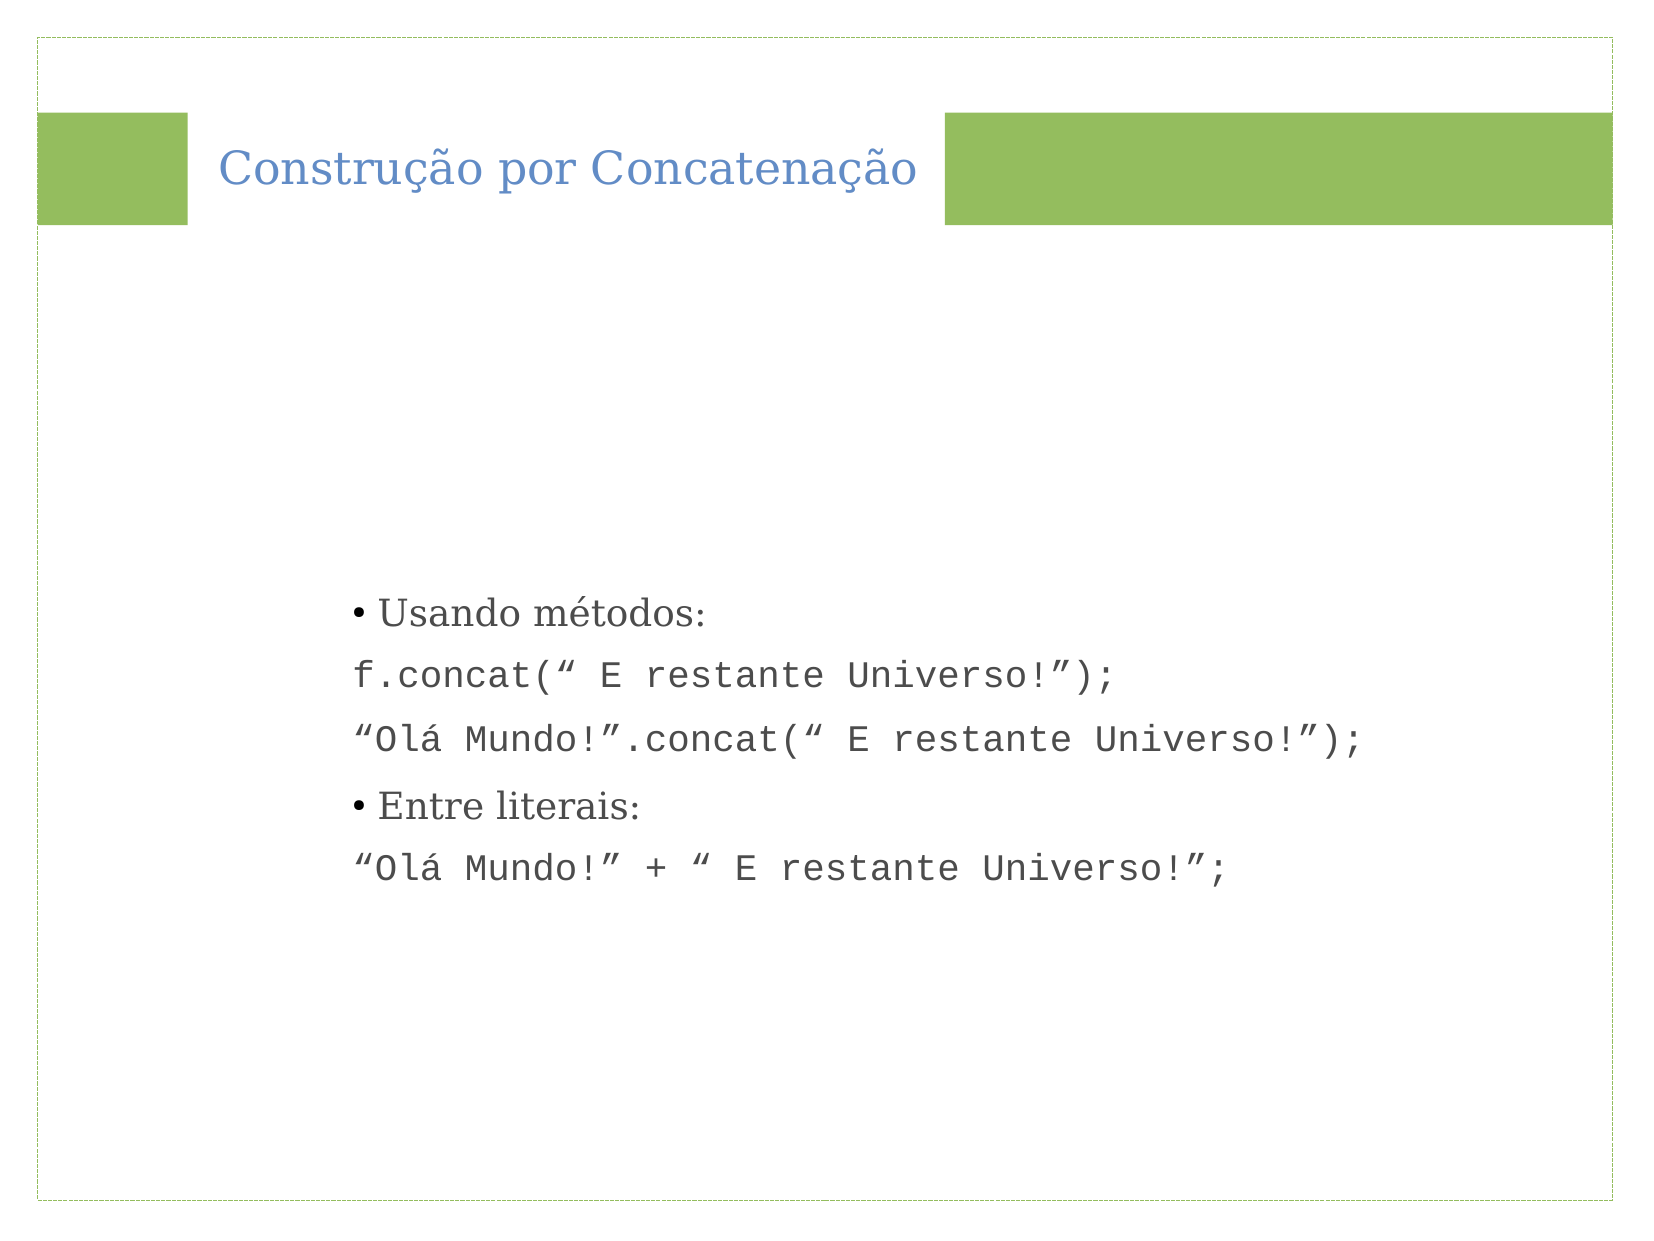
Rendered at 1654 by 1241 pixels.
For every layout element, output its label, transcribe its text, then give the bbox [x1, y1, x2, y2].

text_box Construção por Concatenação [203, 134, 936, 203]
text_box [37, 112, 188, 226]
text_box Usando métodos: f.concat(“ E restante Universo!”); “Olá Mundo!”.concat(“ E restante Universo!”); Entre literais: “Olá Mundo!” + “ E restante Universo!”; [337, 562, 1426, 1088]
text_box [944, 112, 1613, 226]
